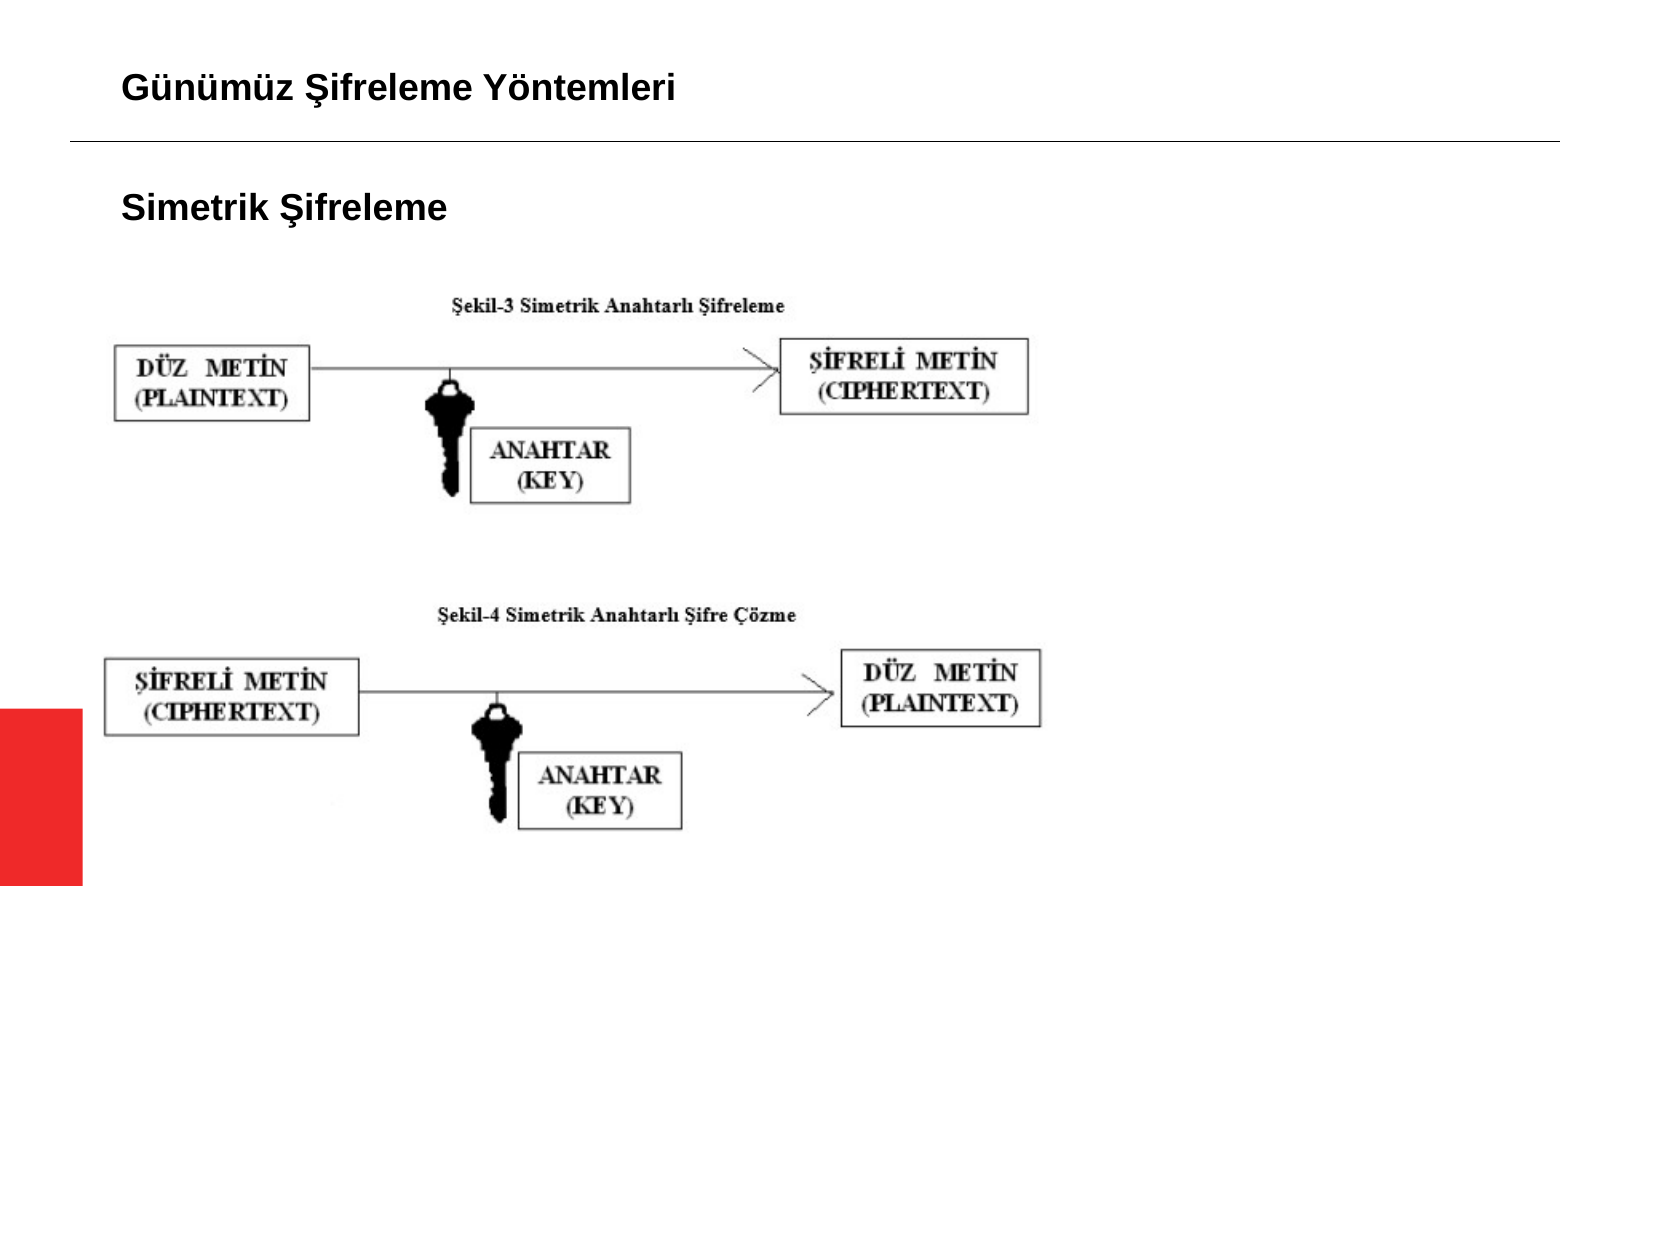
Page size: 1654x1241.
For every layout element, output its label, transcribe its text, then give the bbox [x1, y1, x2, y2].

text_box Günümüz Şifreleme Yöntemleri [106, 59, 1536, 116]
picture [101, 590, 1052, 881]
picture [106, 271, 1042, 563]
text_box Simetrik Şifreleme [106, 179, 692, 237]
